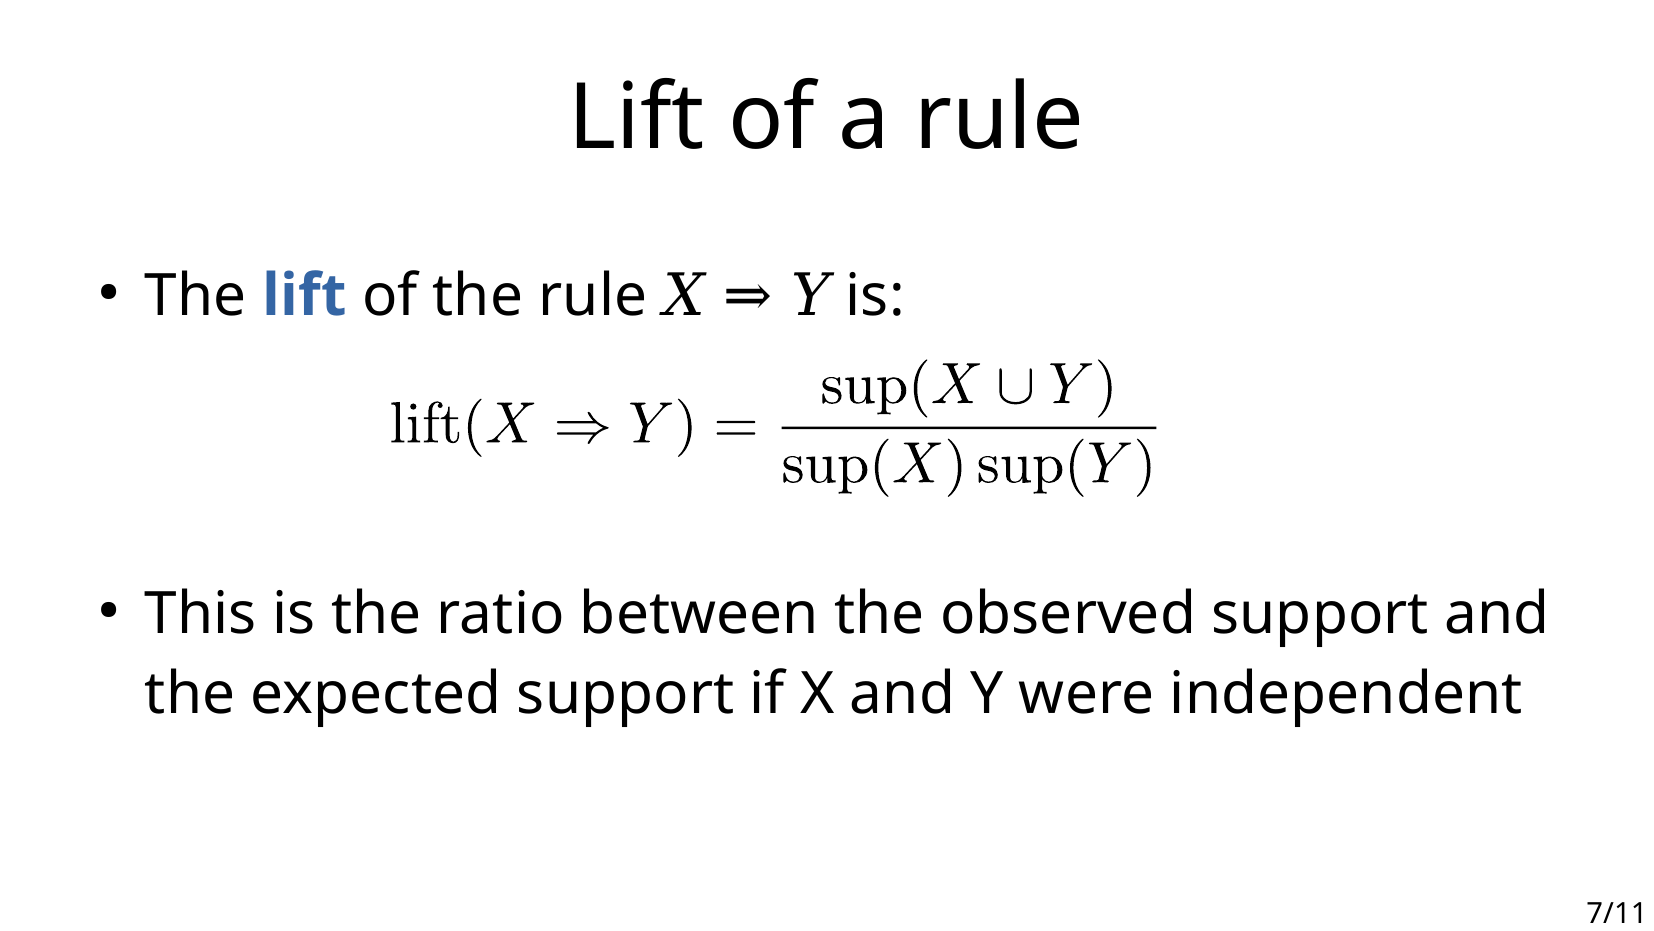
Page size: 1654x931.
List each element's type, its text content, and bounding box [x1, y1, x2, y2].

title Lift of a rule [82, 1, 1571, 226]
text_box [389, 359, 1157, 497]
list The lift of the rule X ⇒ Y is: This is the ratio between the observed support and the expected support if X and Y were independent [82, 253, 1571, 793]
